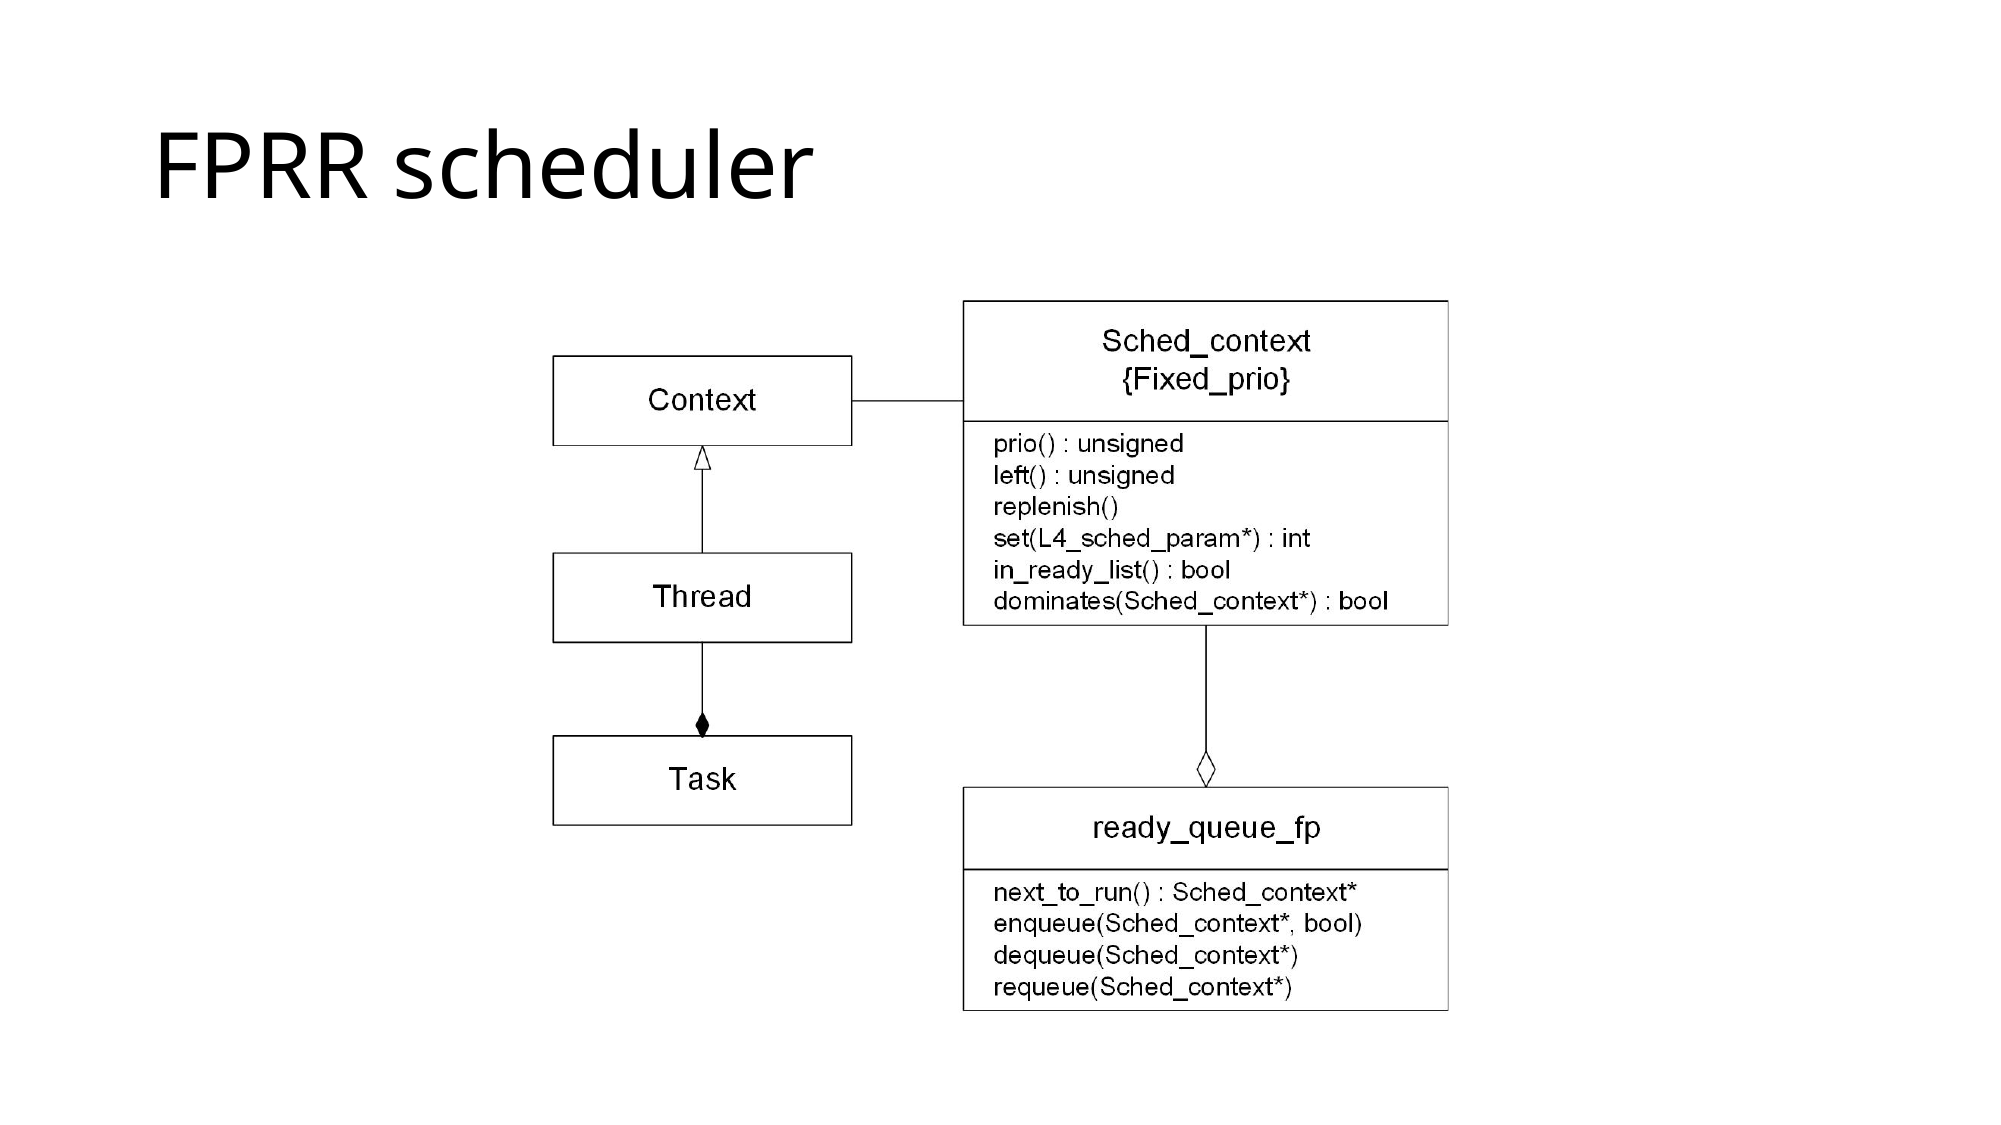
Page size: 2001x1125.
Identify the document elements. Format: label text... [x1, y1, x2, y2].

title FPRR scheduler [137, 59, 1863, 278]
picture [551, 299, 1449, 1014]
